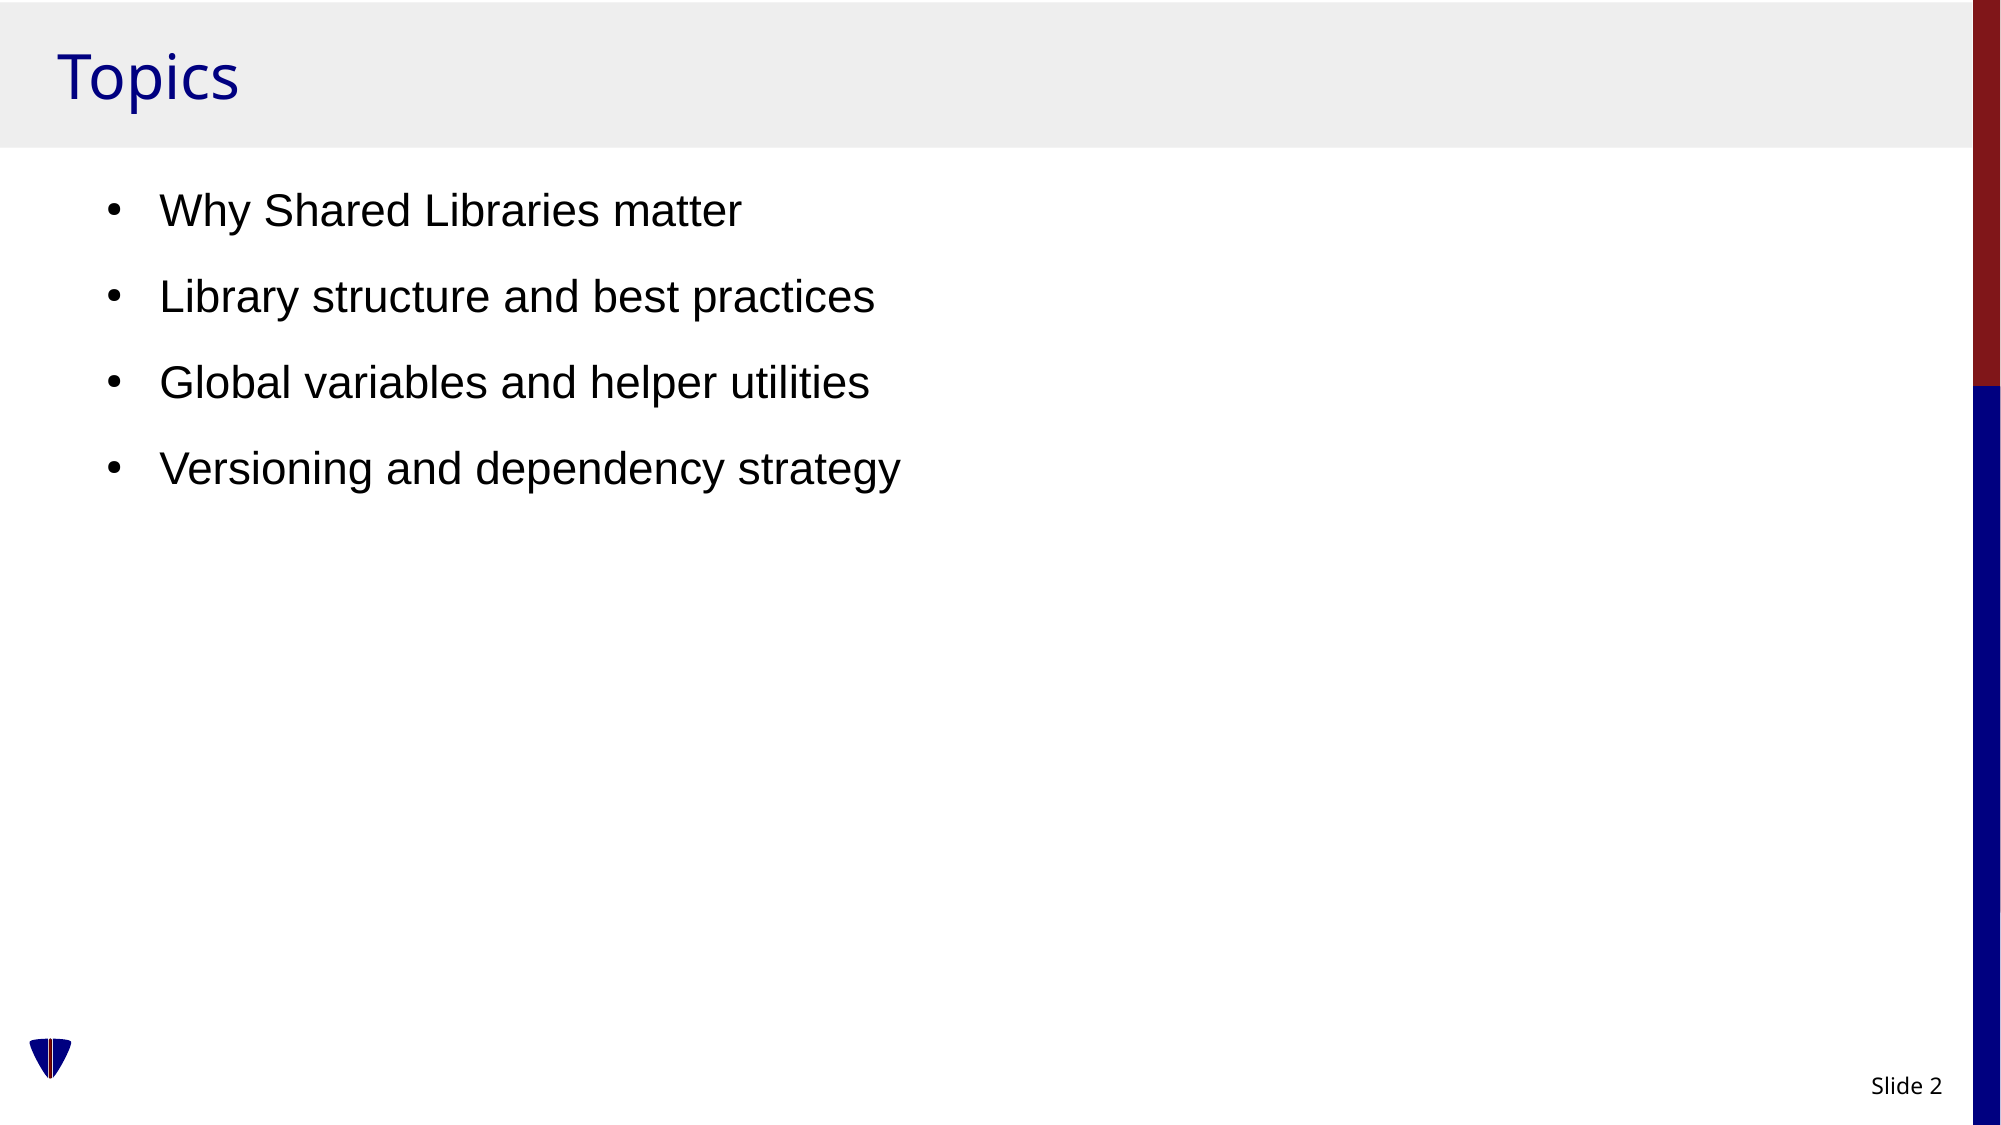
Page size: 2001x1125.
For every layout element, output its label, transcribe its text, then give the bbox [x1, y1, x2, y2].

list Why Shared Libraries matter Library structure and best practices Global variables and helper utilities Versioning and dependency strategy [88, 177, 1873, 1034]
title Topics [0, 2, 1973, 148]
